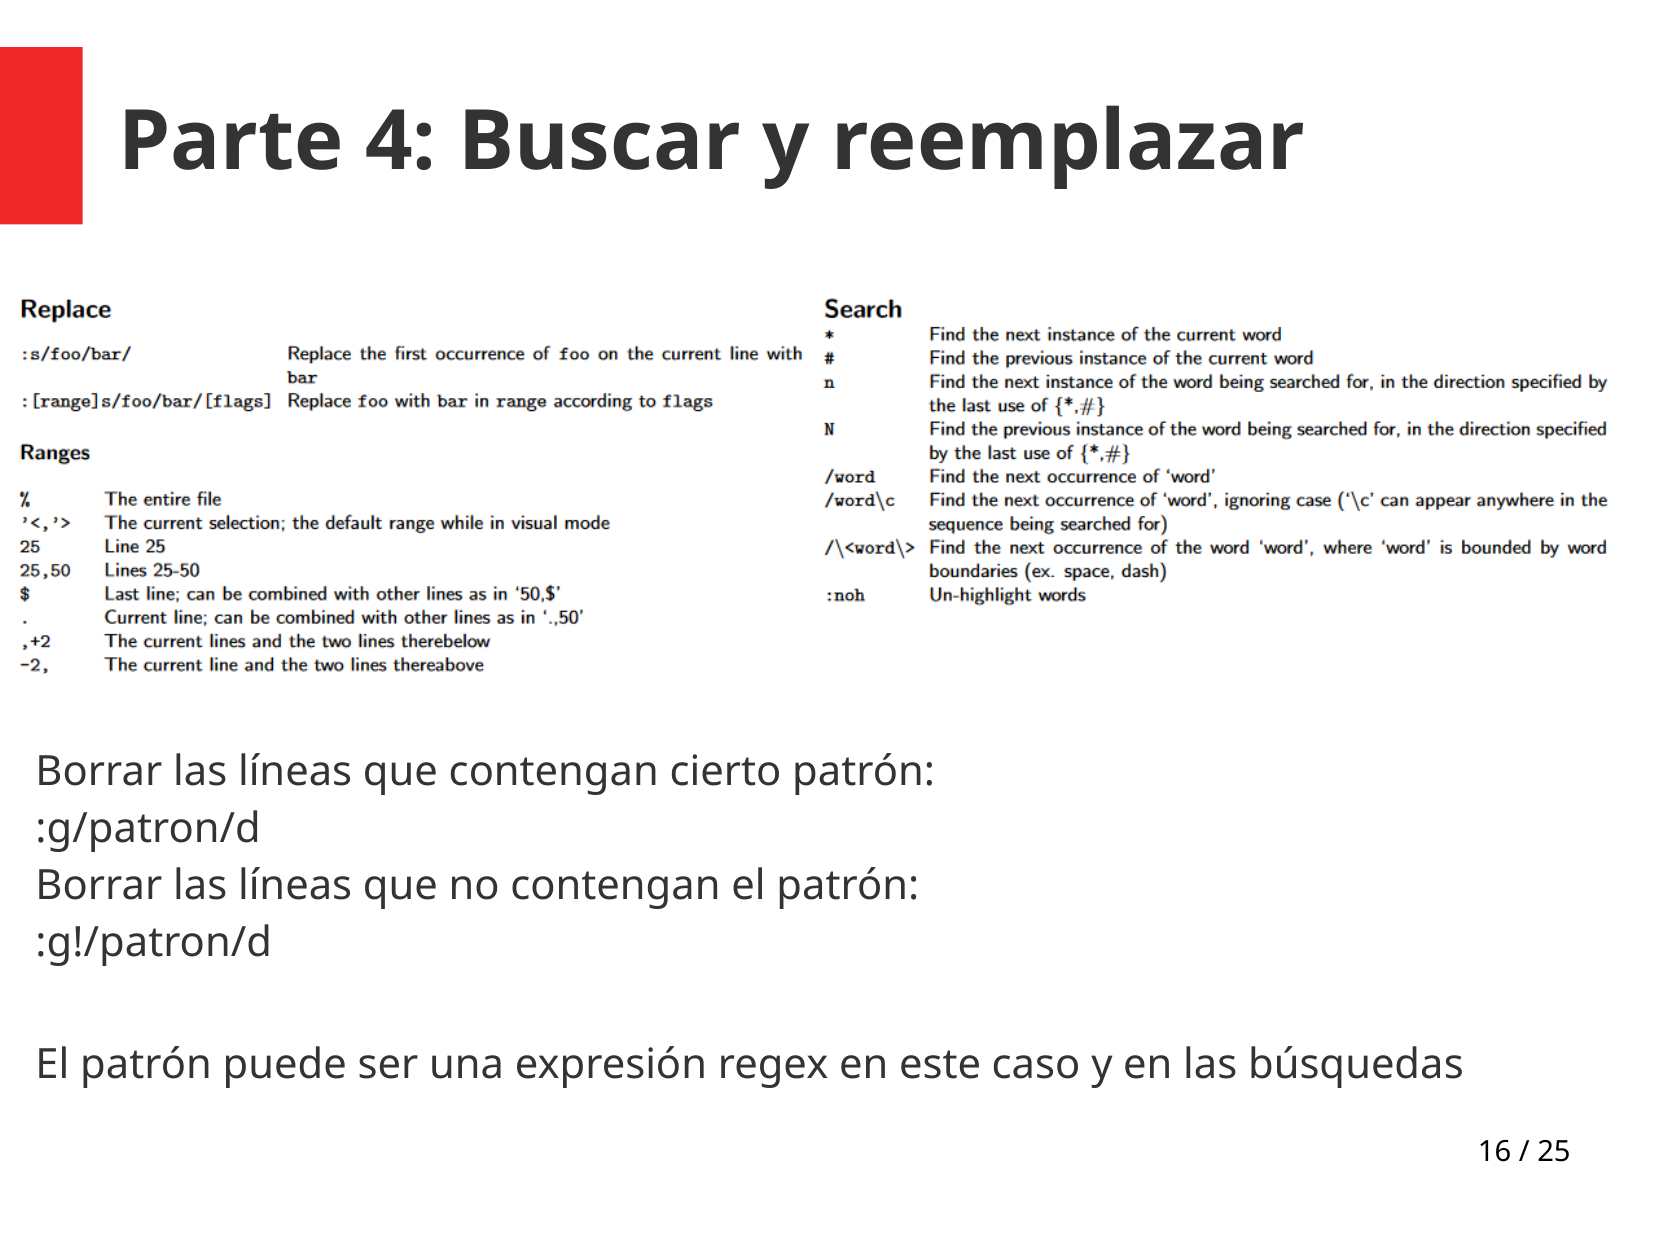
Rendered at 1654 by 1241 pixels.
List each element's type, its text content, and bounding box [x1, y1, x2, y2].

title Borrar las líneas que contengan cierto patrón: :g/patron/d Borrar las líneas que no contengan el patrón: :g!/patron/d El patrón puede ser una expresión regex en este caso y en las búsquedas [35, 740, 1607, 1094]
picture [0, 283, 1654, 674]
title Parte 4: Buscar y reemplazar [118, 23, 1654, 251]
